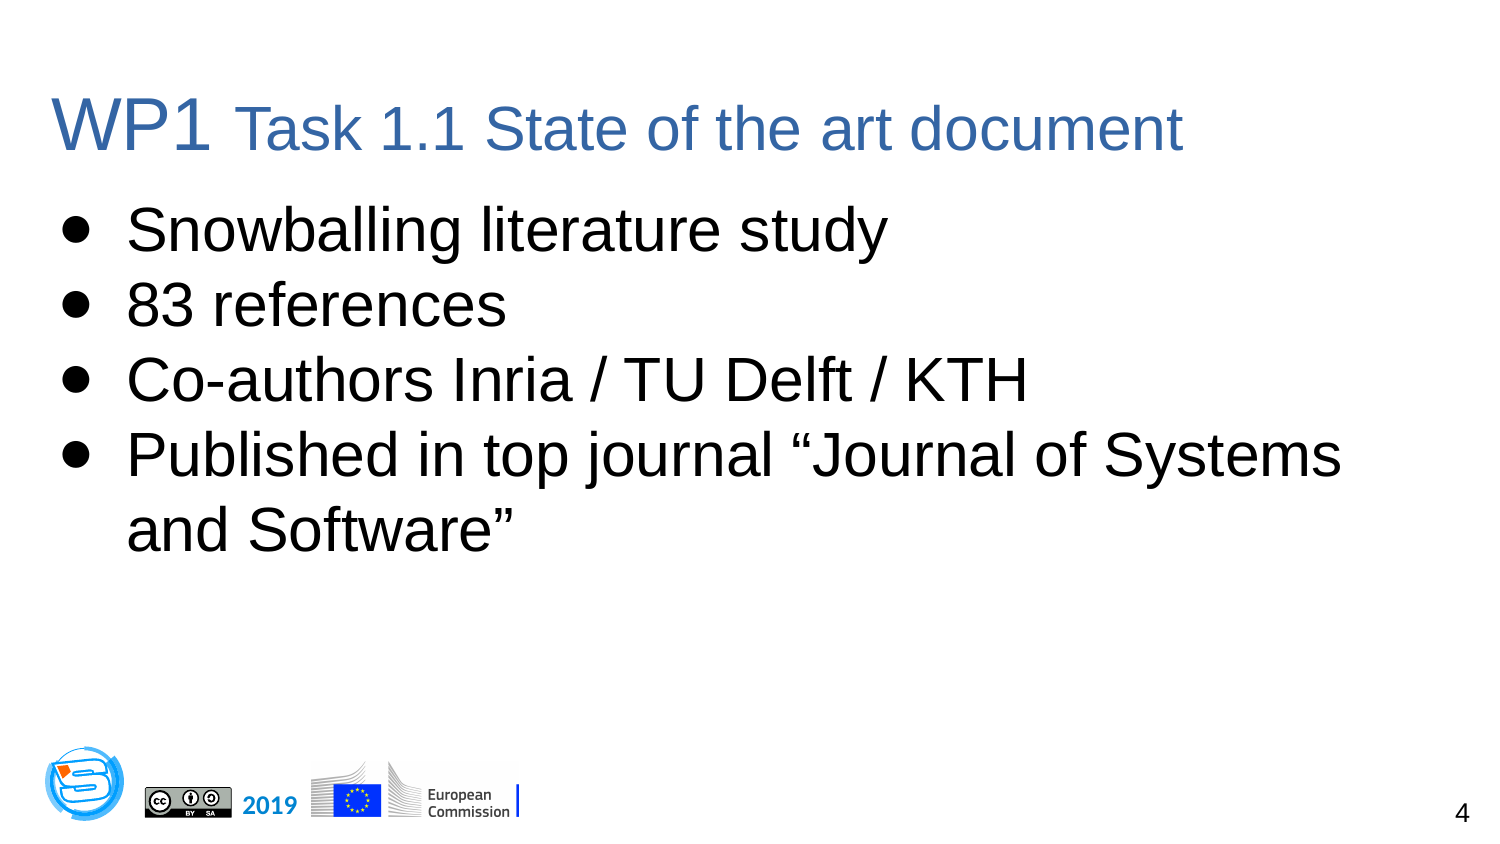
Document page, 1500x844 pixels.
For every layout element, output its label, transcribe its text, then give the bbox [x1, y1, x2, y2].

list Snowballing literature study 83 references Co-authors Inria / TU Delft / KTH Published in top journal “Journal of Systems and Software” [51, 188, 1449, 750]
picture [311, 761, 519, 817]
title WP1 Task 1.1 State of the art document [51, 72, 1449, 167]
slide_number <number> [1395, 779, 1485, 844]
